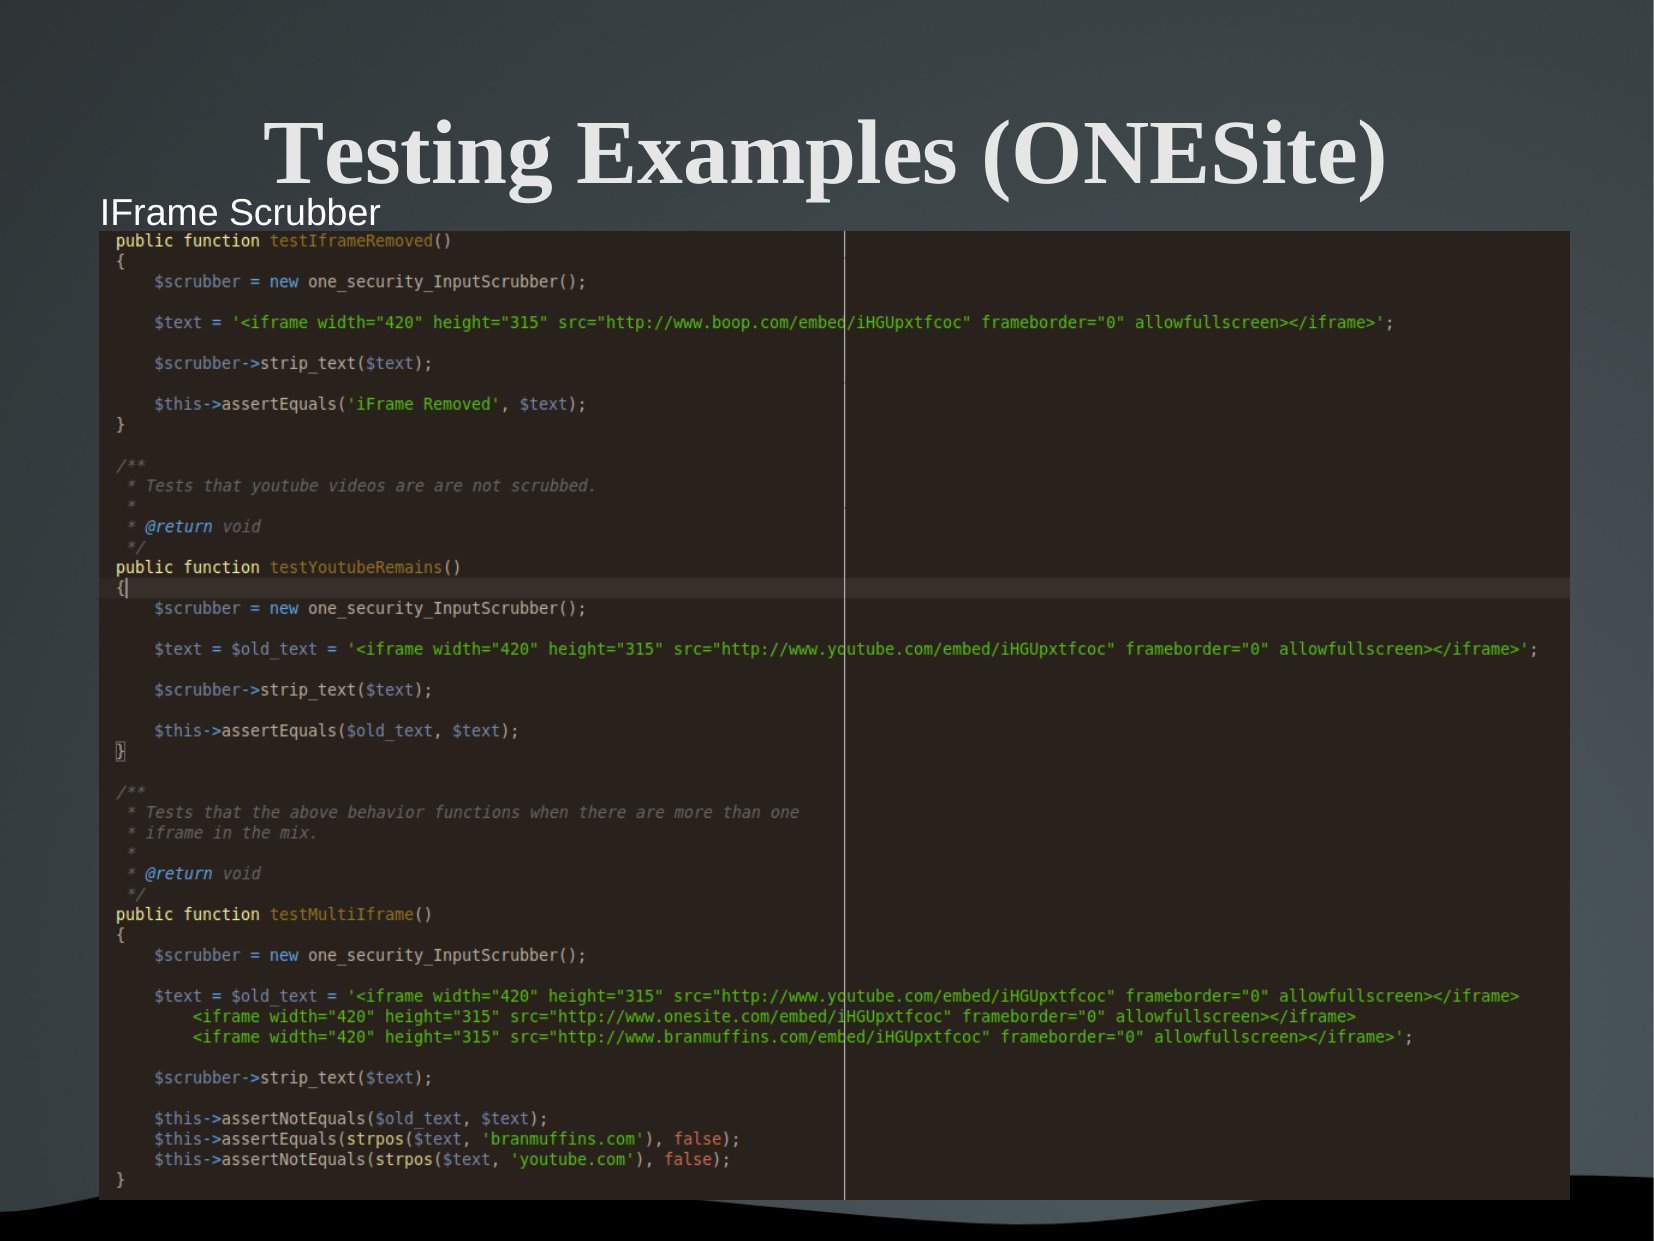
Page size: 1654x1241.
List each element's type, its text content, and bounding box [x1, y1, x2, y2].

text_box IFrame Scrubber [85, 183, 1248, 241]
title Testing Examples (ONESite) [82, 49, 1571, 257]
picture [0, 0, 1654, 1241]
